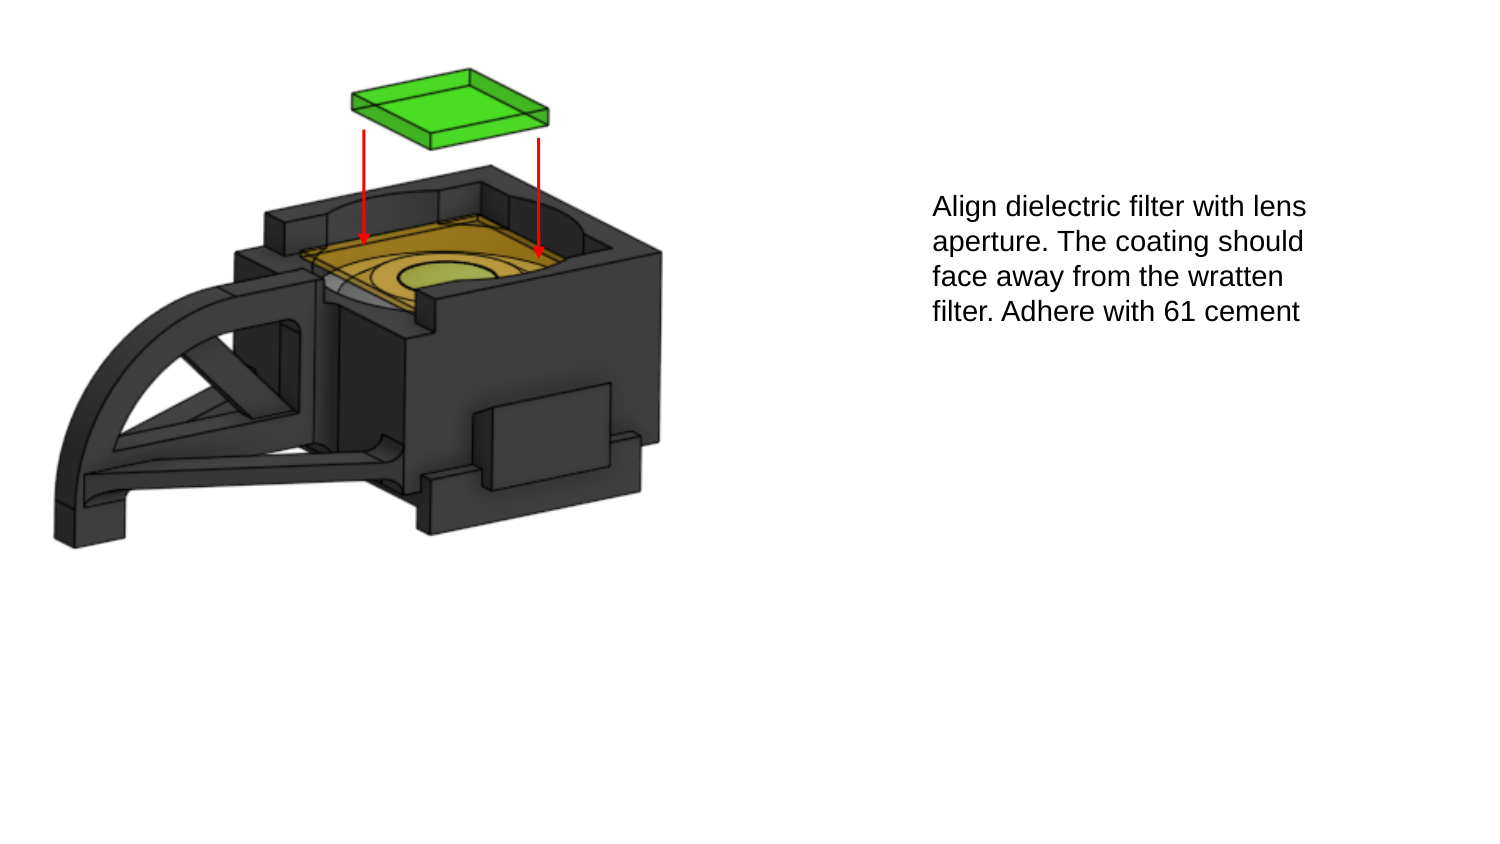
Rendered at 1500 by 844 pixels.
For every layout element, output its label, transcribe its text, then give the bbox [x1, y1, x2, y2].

picture [24, 24, 721, 616]
text_box Align dielectric filter with lens aperture. The coating should face away from the wratten filter. Adhere with 61 cement [917, 172, 1366, 343]
